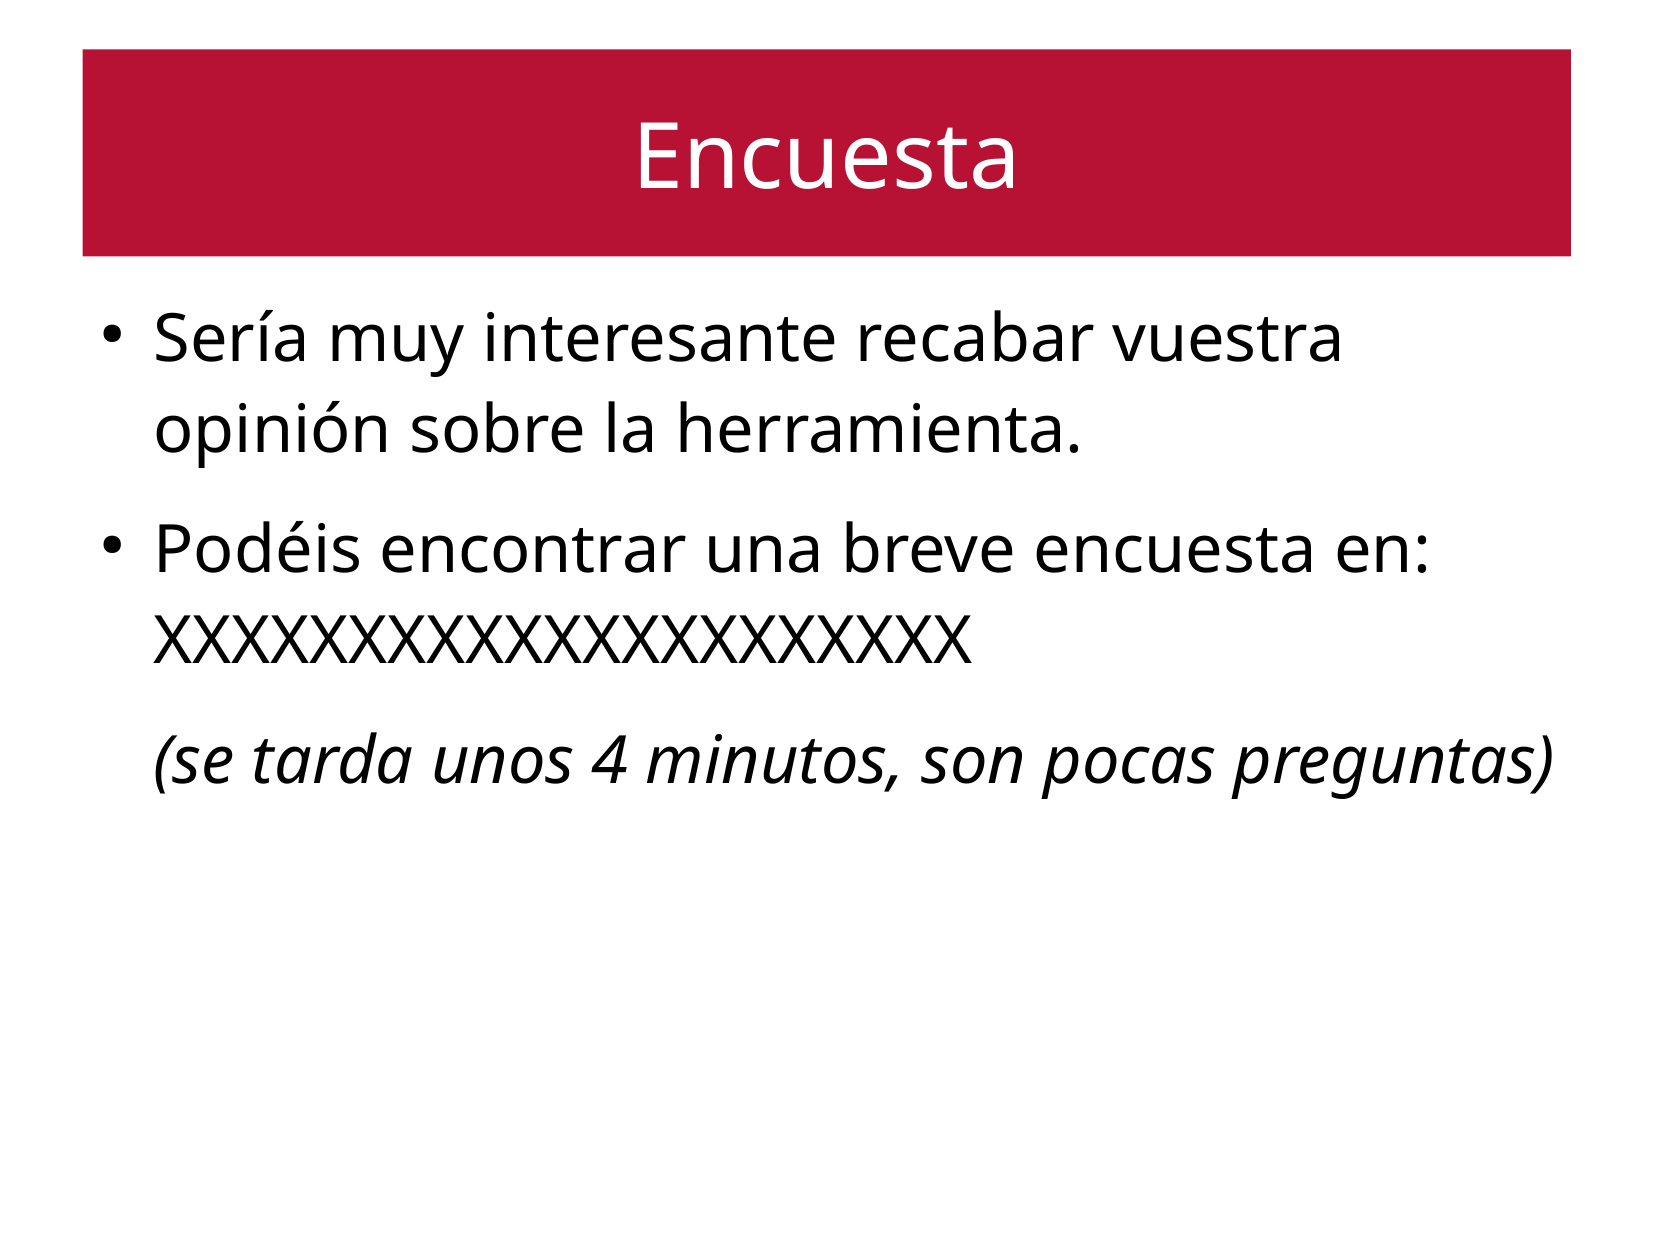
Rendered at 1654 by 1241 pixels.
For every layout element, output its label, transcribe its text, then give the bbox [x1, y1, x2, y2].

title Encuesta [82, 49, 1571, 257]
list Sería muy interesante recabar vuestra opinión sobre la herramienta. Podéis encontrar una breve encuesta en: XXXXXXXXXXXXXXXXXXXXX (se tarda unos 4 minutos, son pocas preguntas) [82, 290, 1571, 1010]
